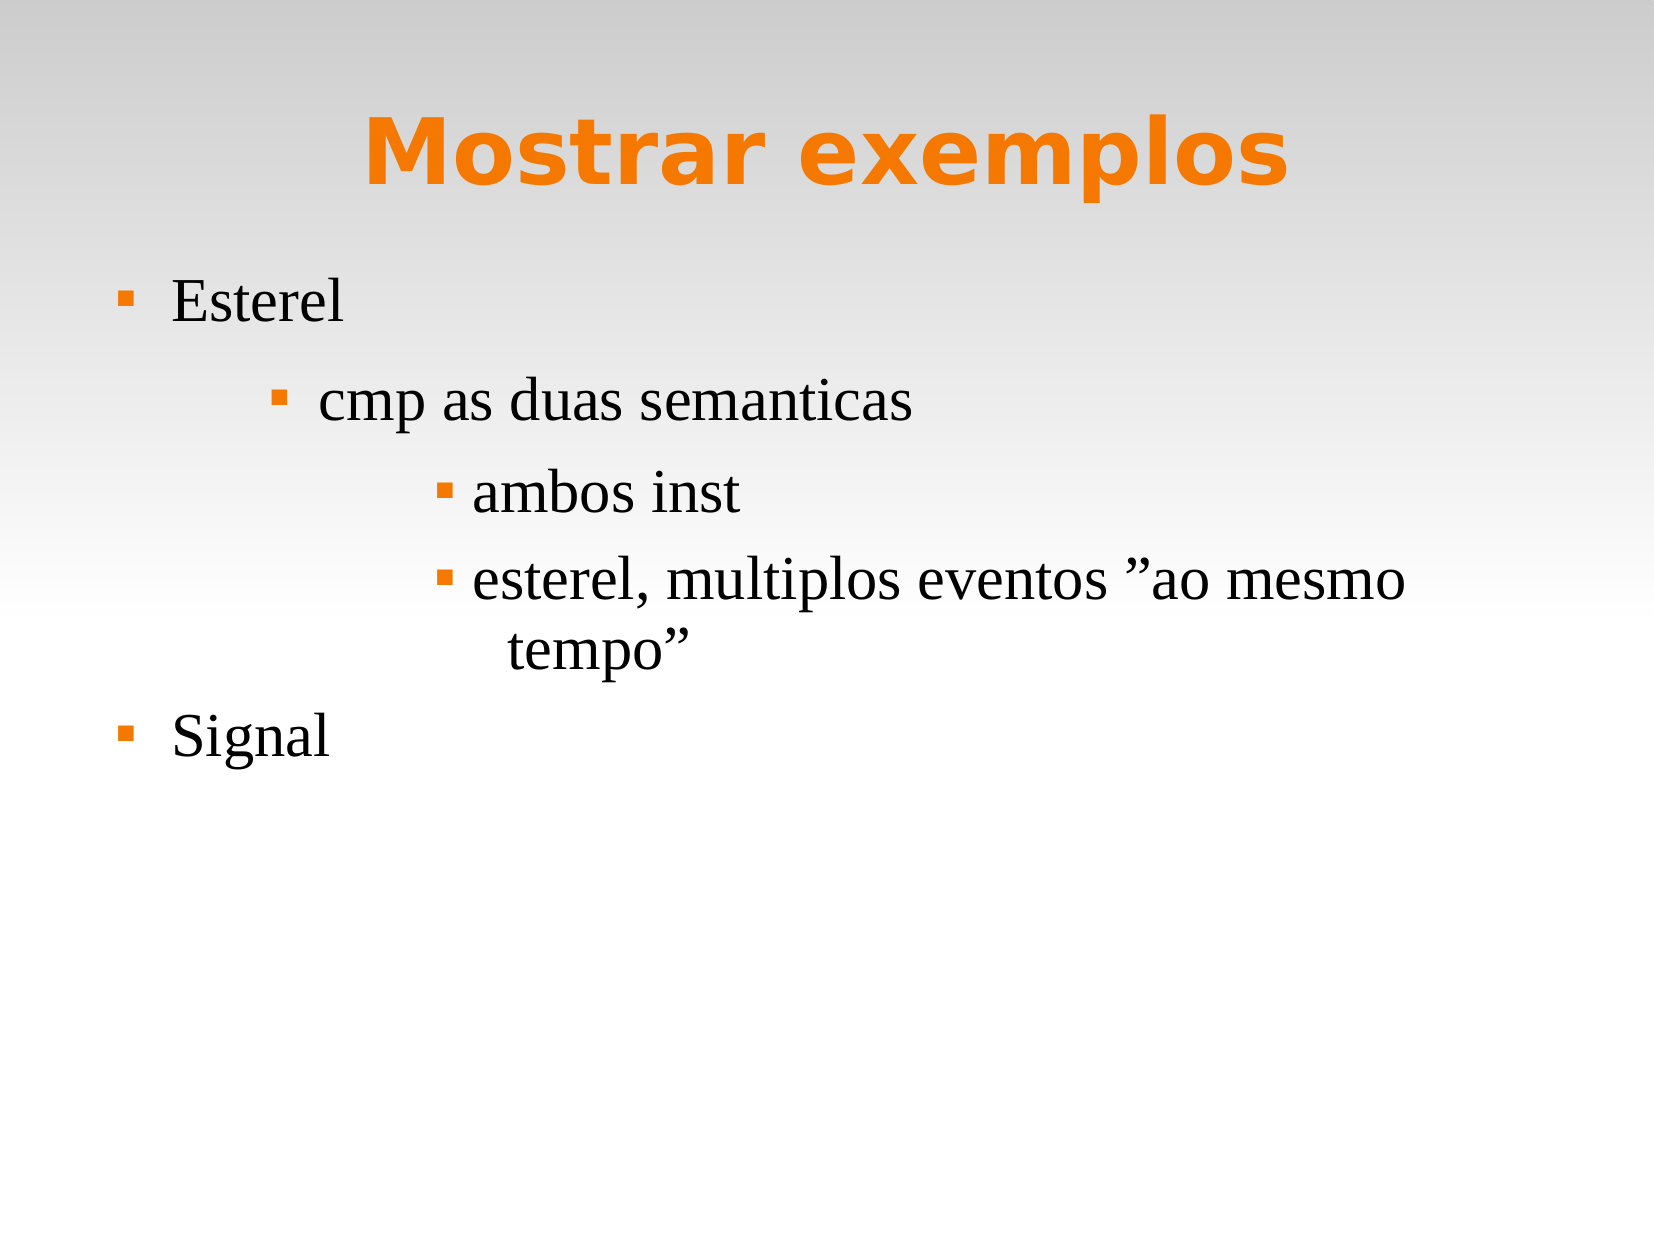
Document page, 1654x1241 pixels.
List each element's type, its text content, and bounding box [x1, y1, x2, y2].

title Mostrar exemplos [82, 49, 1571, 231]
list Esterel cmp as duas semanticas ambos inst esterel, multiplos eventos ”ao mesmo tempo” Signal [82, 231, 1571, 1035]
